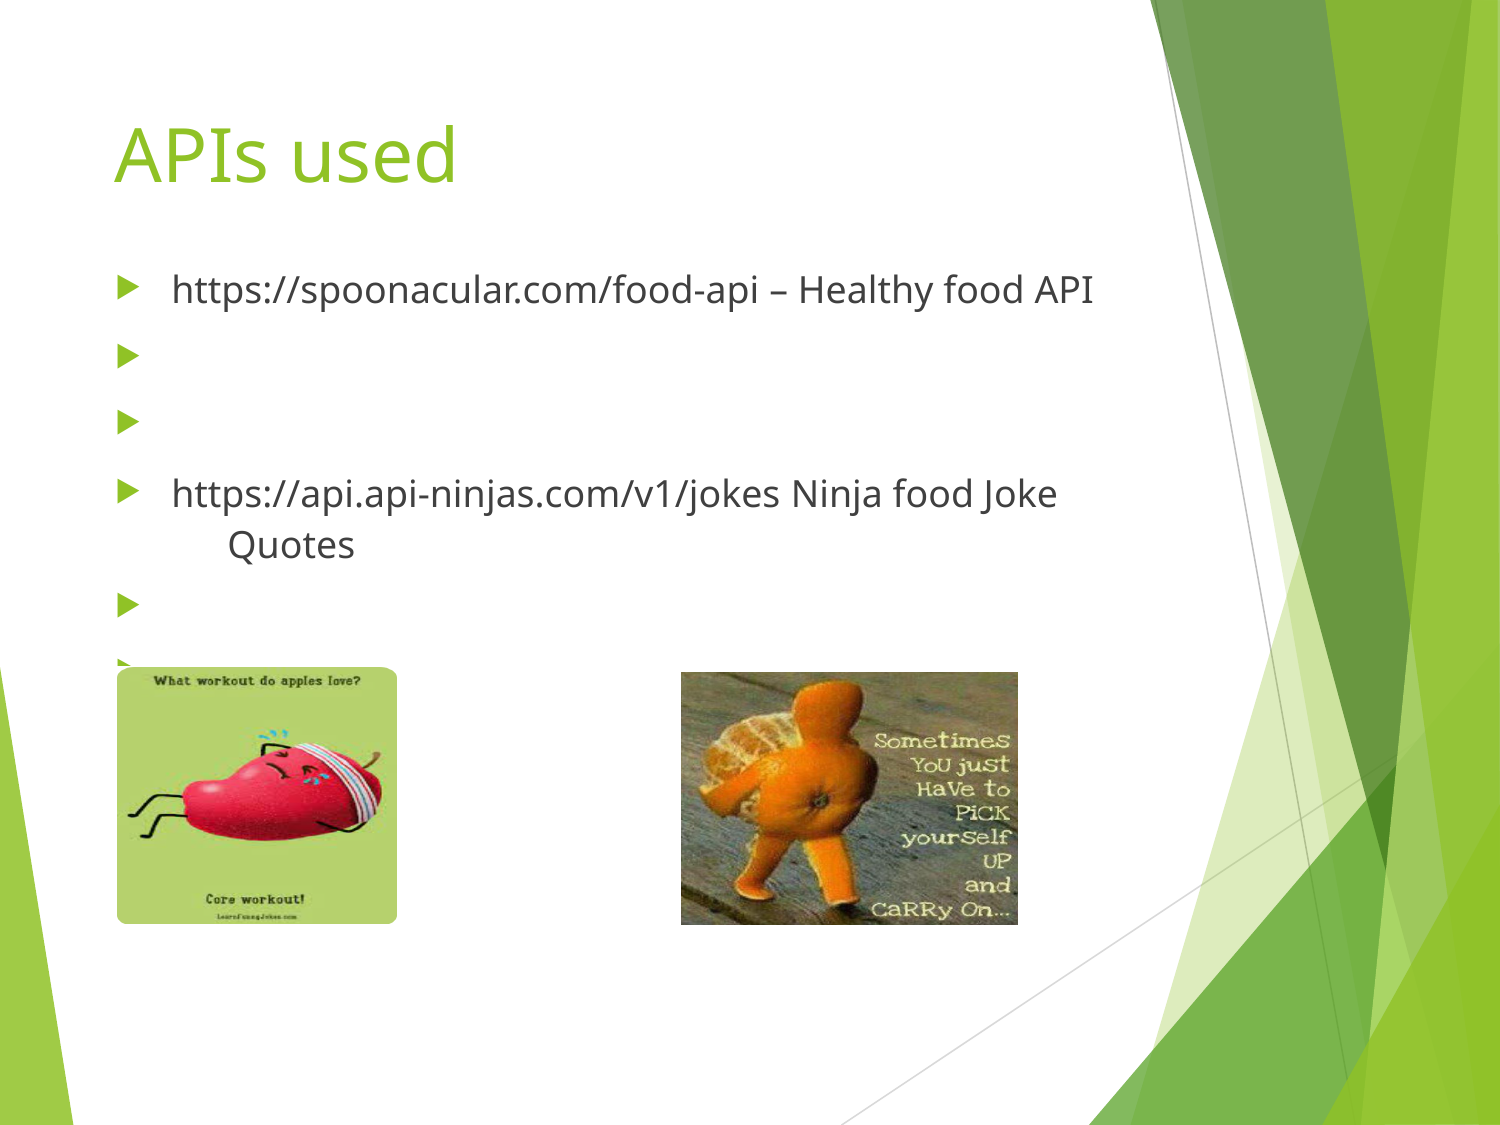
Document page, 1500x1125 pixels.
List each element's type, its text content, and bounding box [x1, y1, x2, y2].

title APIs used [99, 99, 1142, 258]
picture [681, 672, 1018, 925]
list https://spoonacular.com/food-api – Healthy food API https://api.api-ninjas.com/v1/jokes Ninja food Joke Quotes [99, 258, 1142, 992]
picture [114, 666, 398, 925]
